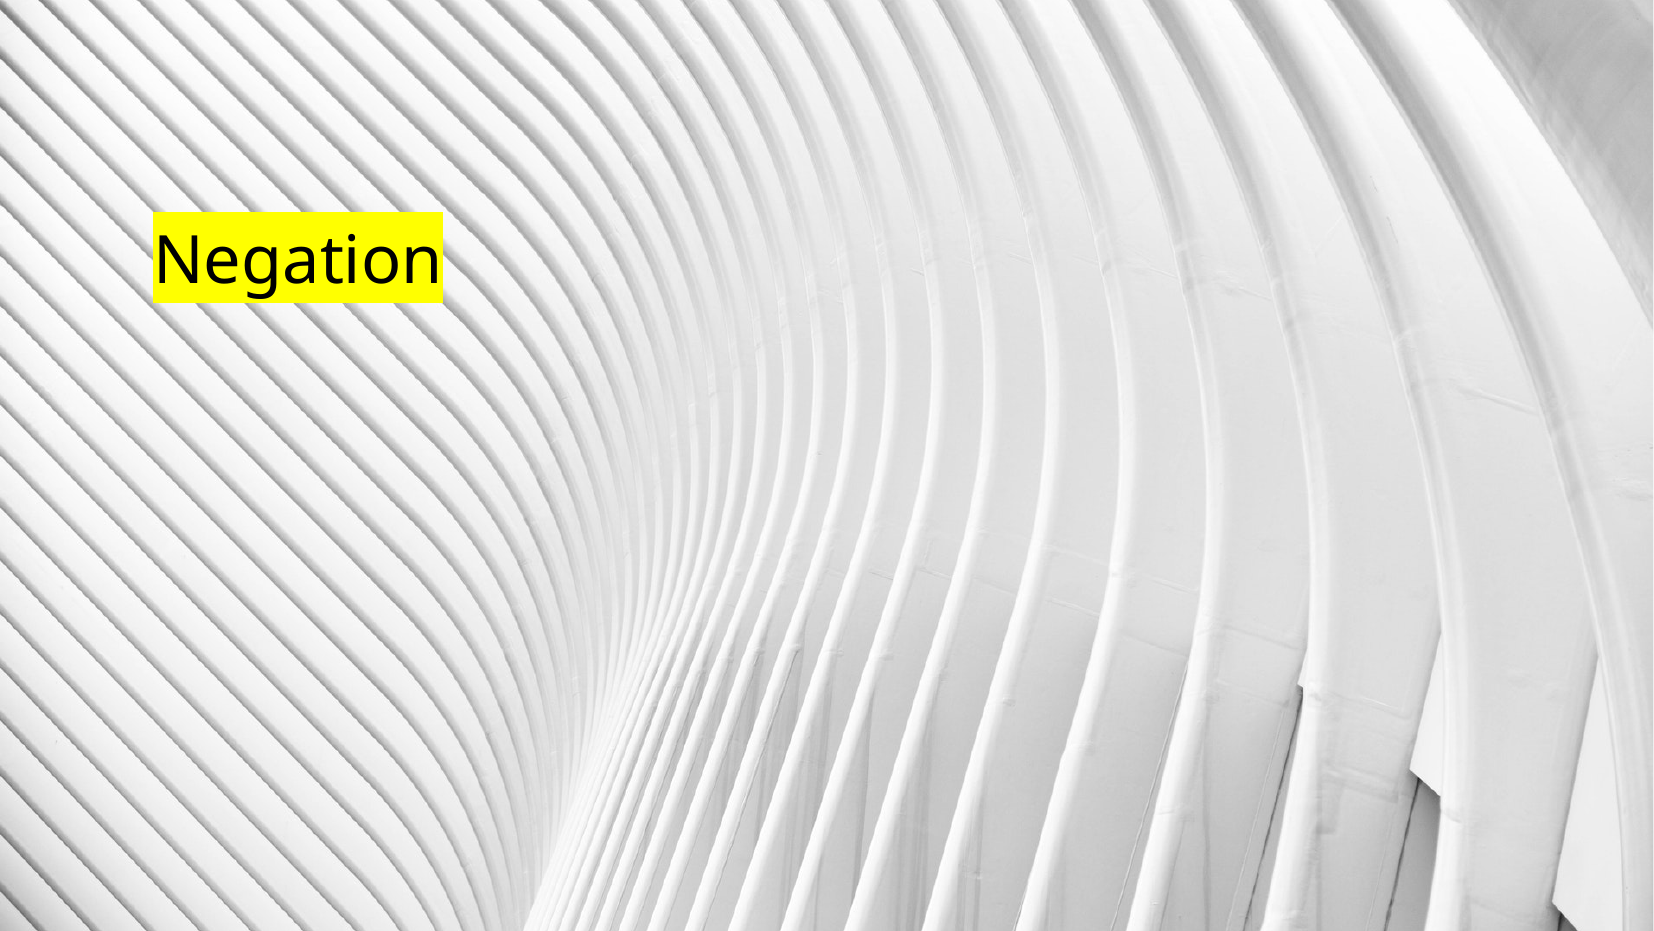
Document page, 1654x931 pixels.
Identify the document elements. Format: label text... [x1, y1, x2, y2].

list Negation [82, 217, 1571, 839]
picture [0, 0, 1654, 931]
